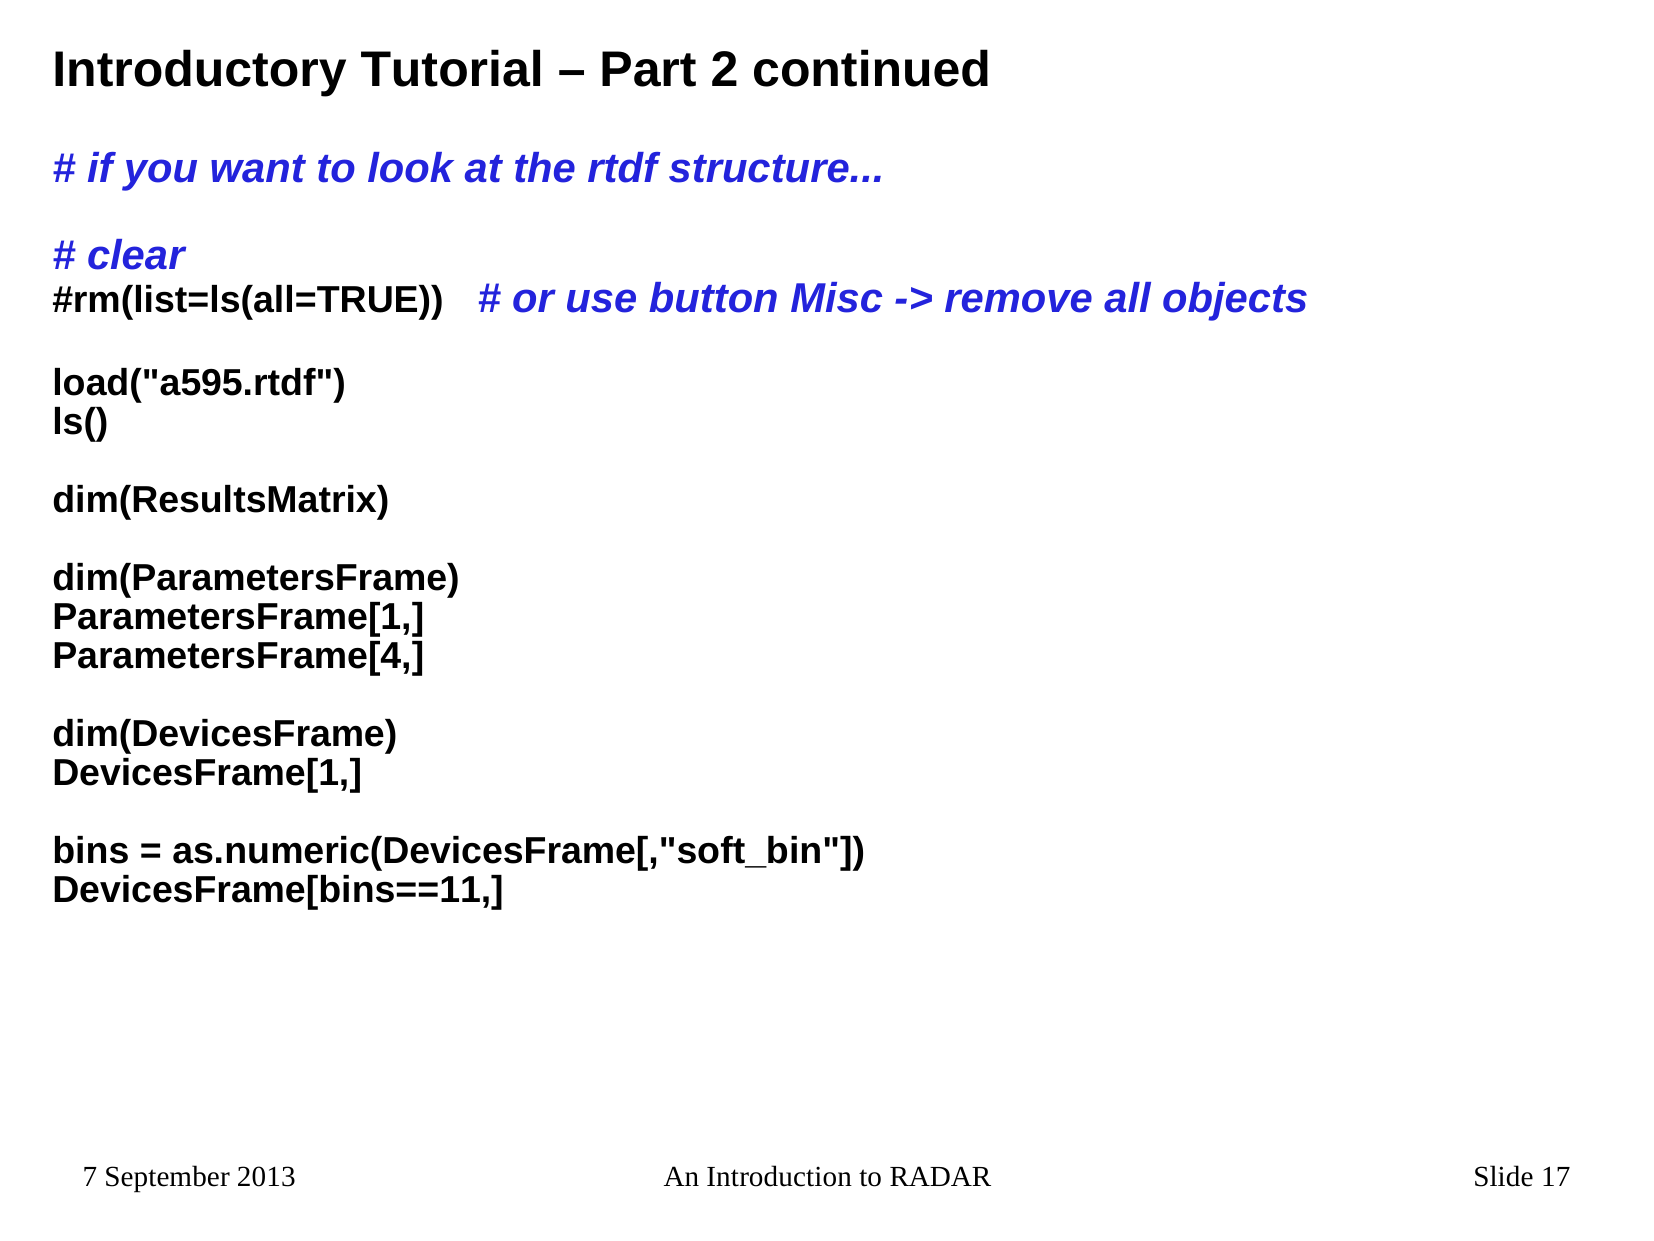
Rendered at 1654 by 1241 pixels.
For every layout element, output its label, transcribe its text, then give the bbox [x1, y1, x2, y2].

text_box Introductory Tutorial – Part 2 continued # if you want to look at the rtdf structure... # clear #rm(list=ls(all=TRUE)) # or use button Misc -> remove all objects load("a595.rtdf") ls() dim(ResultsMatrix) dim(ParametersFrame) ParametersFrame[1,] ParametersFrame[4,] dim(DevicesFrame) DevicesFrame[1,] bins = as.numeric(DevicesFrame[,"soft_bin"]) DevicesFrame[bins==11,] [37, 37, 1500, 1075]
